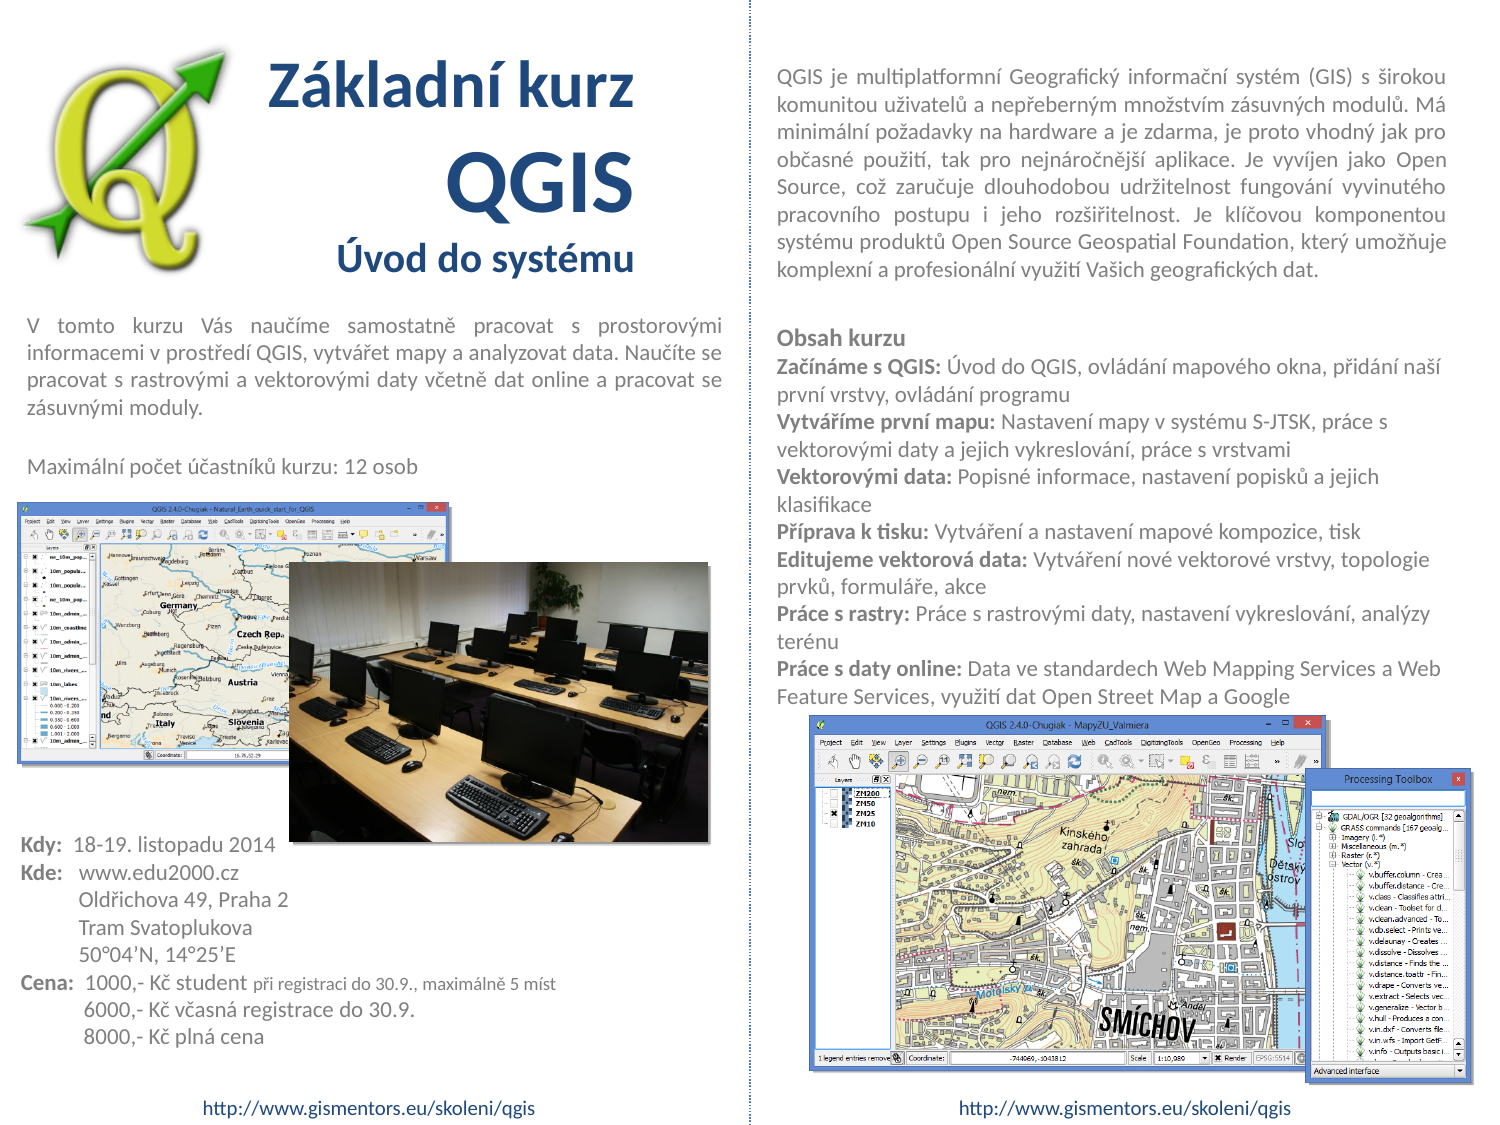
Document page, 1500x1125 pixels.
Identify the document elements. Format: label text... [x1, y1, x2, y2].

text_box QGIS je multiplatformní Geografický informační systém (GIS) s širokou komunitou uživatelů a nepřeberným množstvím zásuvných modulů. Má minimální požadavky na hardware a je zdarma, je proto vhodný jak pro občasné použití, tak pro nejnáročnější aplikace. Je vyvíjen jako Open Source, což zaručuje dlouhodobou udržitelnost fungování vyvinutého pracovního postupu i jeho rozšiřitelnost. Je klíčovou komponentou systému produktů Open Source Geospatial Foundation, který umožňuje komplexní a profesionální využití Vašich geografických dat. [762, 55, 1488, 314]
picture [17, 502, 708, 842]
text_box Obsah kurzu Začínáme s QGIS: Úvod do QGIS, ovládání mapového okna, přidání naší první vrstvy, ovládání programu Vytváříme první mapu: Nastavení mapy v systému S-JTSK, práce s vektorovými daty a jejich vykreslování, práce s vrstvami Vektorovými data: Popisné informace, nastavení popisků a jejich klasifikace Příprava k tisku: Vytváření a nastavení mapové kompozice, tisk Editujeme vektorová data: Vytváření nové vektorové vrstvy, topologie prvků, formuláře, akce Práce s rastry: Práce s rastrovými daty, nastavení vykreslování, analýzy terénu Práce s daty online: Data ve standardech Web Mapping Services a Web Feature Services, využití dat Open Street Map a Google [762, 314, 1488, 728]
text_box Maximální počet účastníků kurzu: 12 osob [12, 444, 703, 492]
text_box V tomto kurzu Vás naučíme samostatně pracovat s prostorovými informacemi v prostředí QGIS, vytvářet mapy a analyzovat data. Naučíte se pracovat s rastrovými a vektorovými daty včetně dat online a pracovat se zásuvnými moduly. [12, 303, 738, 444]
text_box http://www.gismentors.eu/skoleni/qgis [0, 1087, 744, 1125]
text_box http://www.gismentors.eu/skoleni/qgis [750, 1087, 1500, 1125]
picture [809, 728, 1471, 1083]
picture [0, 19, 254, 300]
text_box Kdy: 18-19. listopadu 2014 Kde: www.edu2000.cz Oldřichova 49, Praha 2 Tram Svatoplukova 50°04’N, 14°25’E Cena: 1000,- Kč student při registraci do 30.9., maximálně 5 míst 6000,- Kč včasná registrace do 30.9. 8000,- Kč plná cena [6, 822, 703, 1082]
text_box Základní kurz QGIS Úvod do systému [254, 19, 726, 303]
